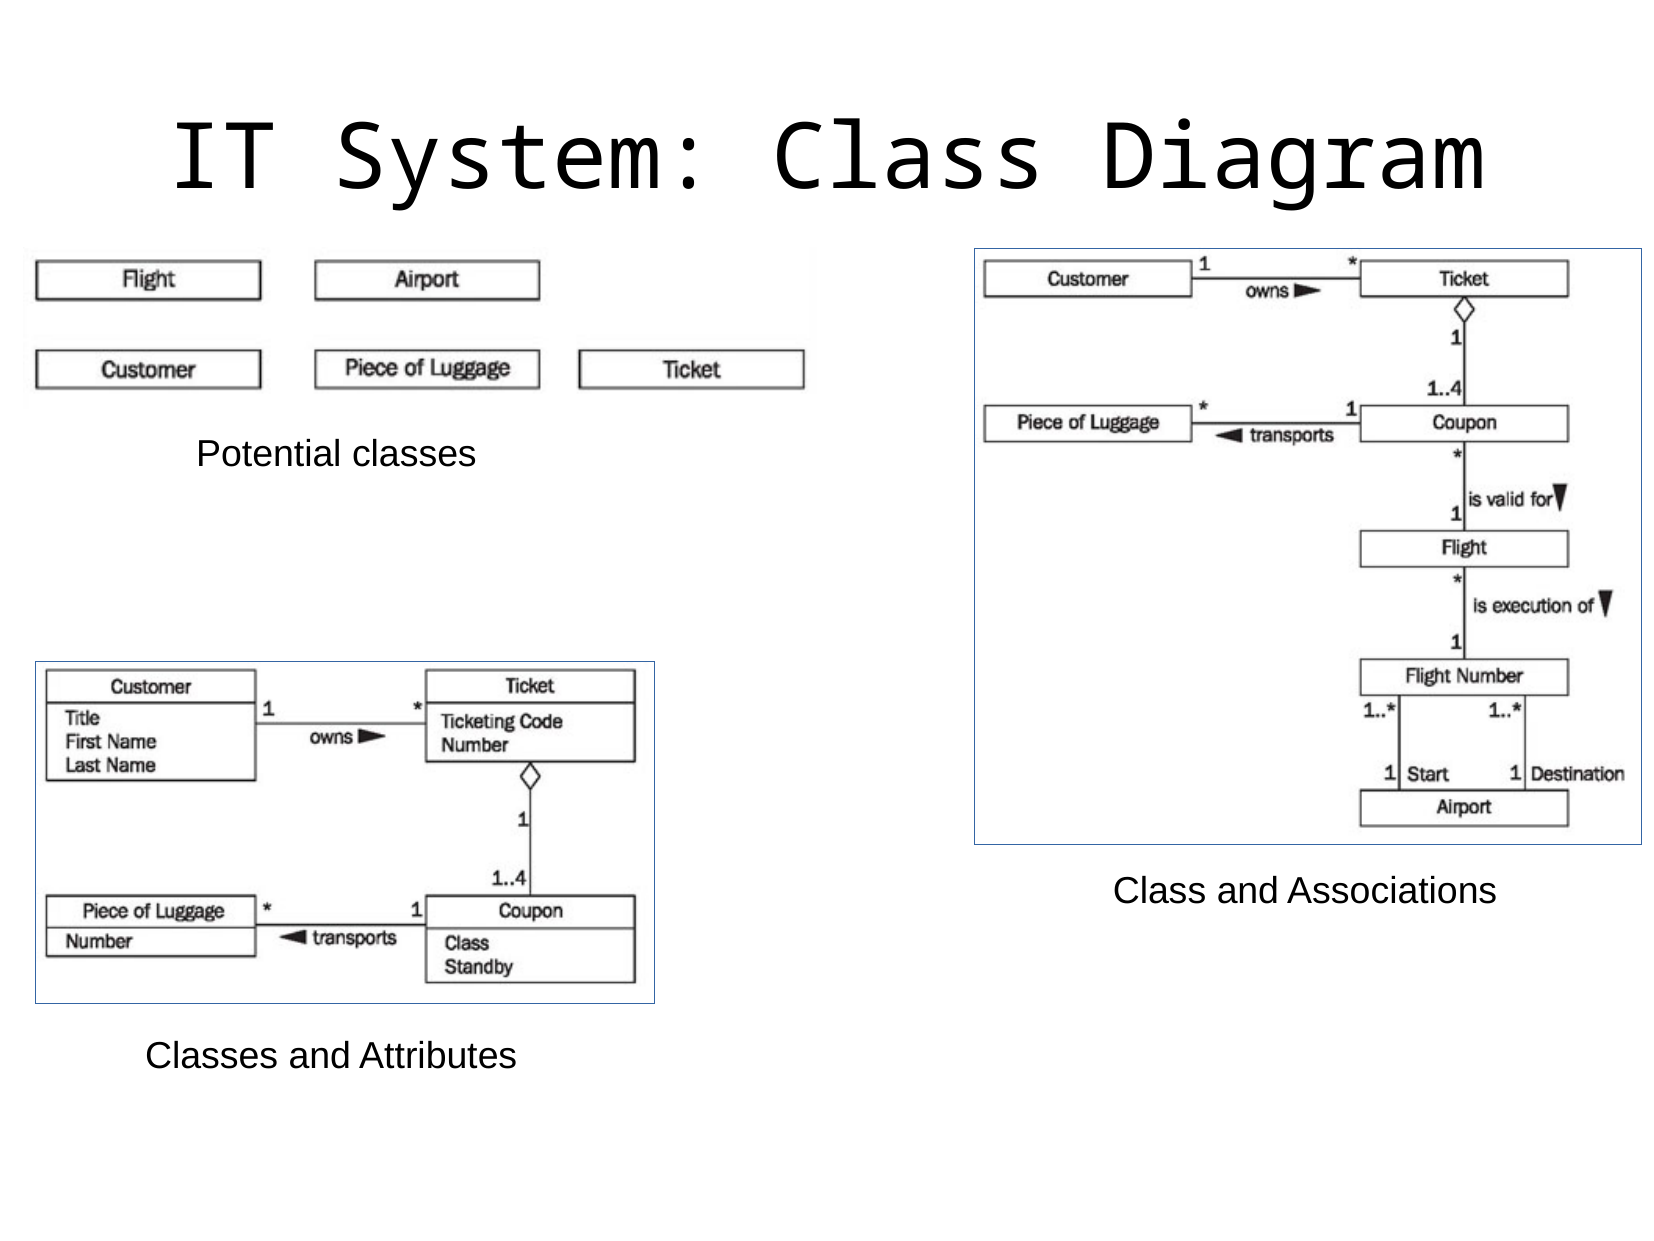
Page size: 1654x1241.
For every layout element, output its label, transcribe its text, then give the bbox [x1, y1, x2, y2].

picture [23, 247, 827, 416]
text_box Potential classes [47, 425, 626, 508]
picture [974, 247, 1642, 845]
title IT System: Class Diagram [82, 49, 1572, 257]
text_box Classes and Attributes [47, 1027, 626, 1111]
text_box Class and Associations [1015, 862, 1595, 945]
picture [35, 661, 655, 1004]
